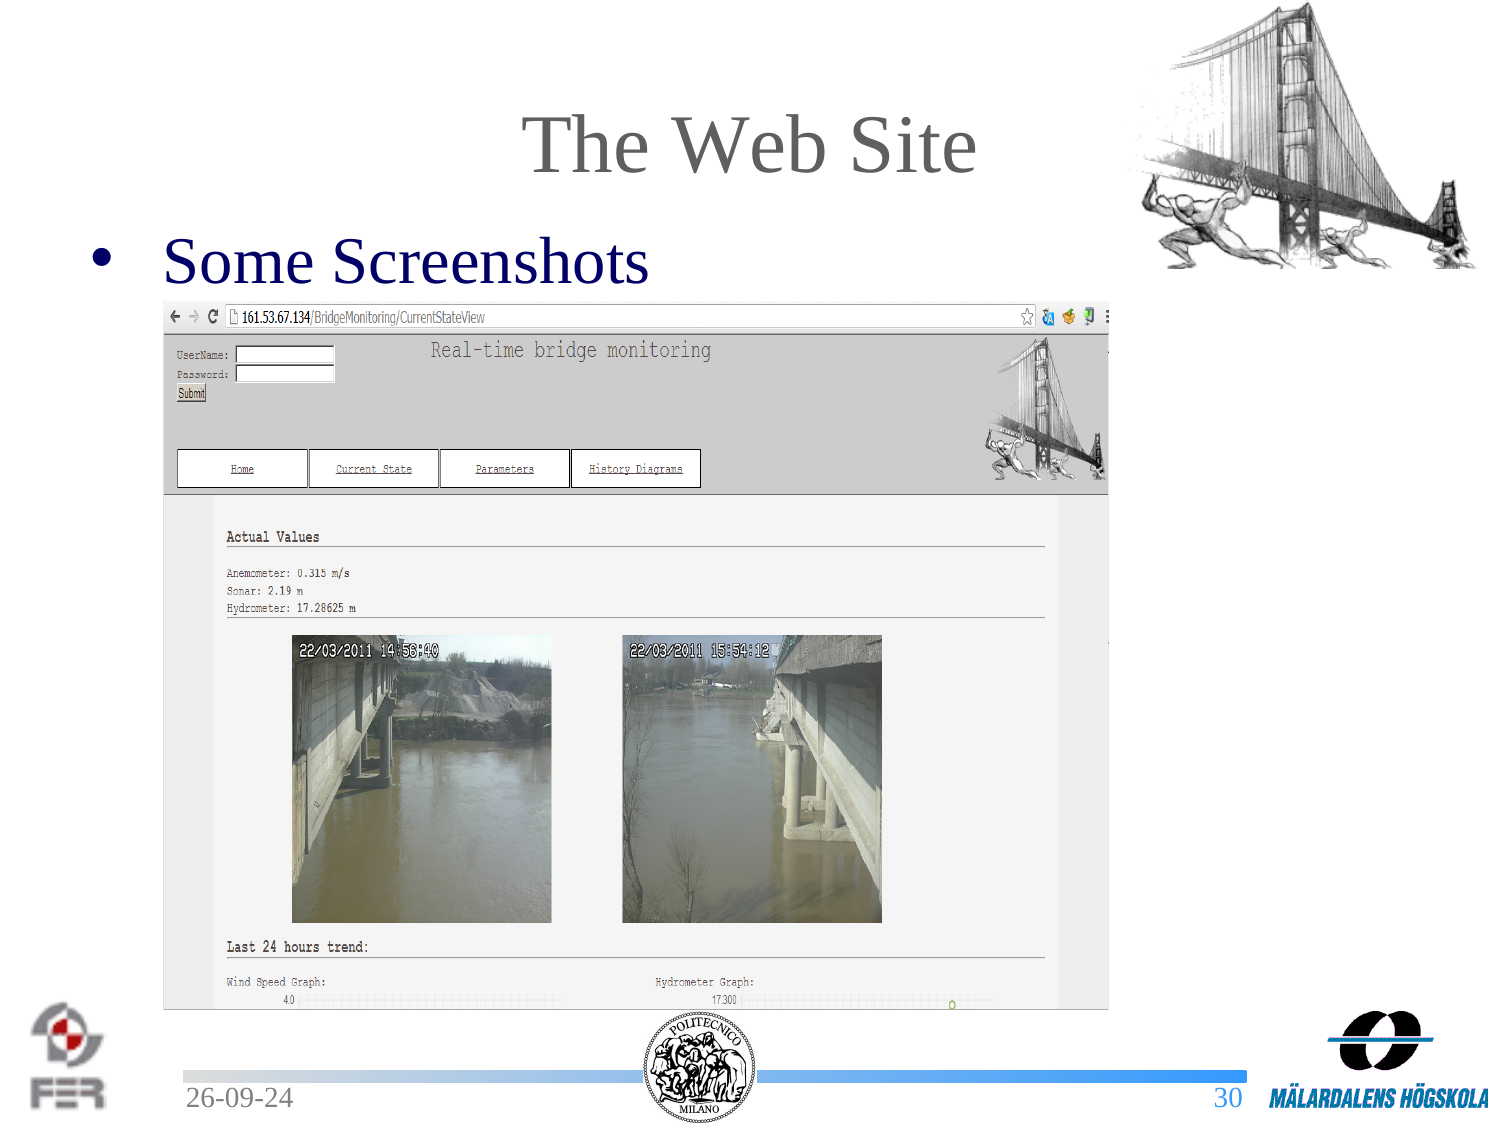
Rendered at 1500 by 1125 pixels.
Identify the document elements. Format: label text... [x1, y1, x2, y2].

title The Web Site [75, 45, 1122, 209]
picture [1454, 1091, 1459, 1108]
text_box 13-12-02 [171, 1070, 396, 1114]
picture [29, 987, 107, 1125]
picture [1269, 1011, 1488, 1108]
picture [643, 1011, 757, 1123]
picture [1122, 0, 1477, 269]
picture [1435, 1096, 1441, 1104]
text_box <numero> [1186, 1070, 1258, 1114]
picture [163, 301, 1109, 1010]
list Some Screenshots [75, 209, 1426, 952]
picture [1368, 1093, 1374, 1104]
